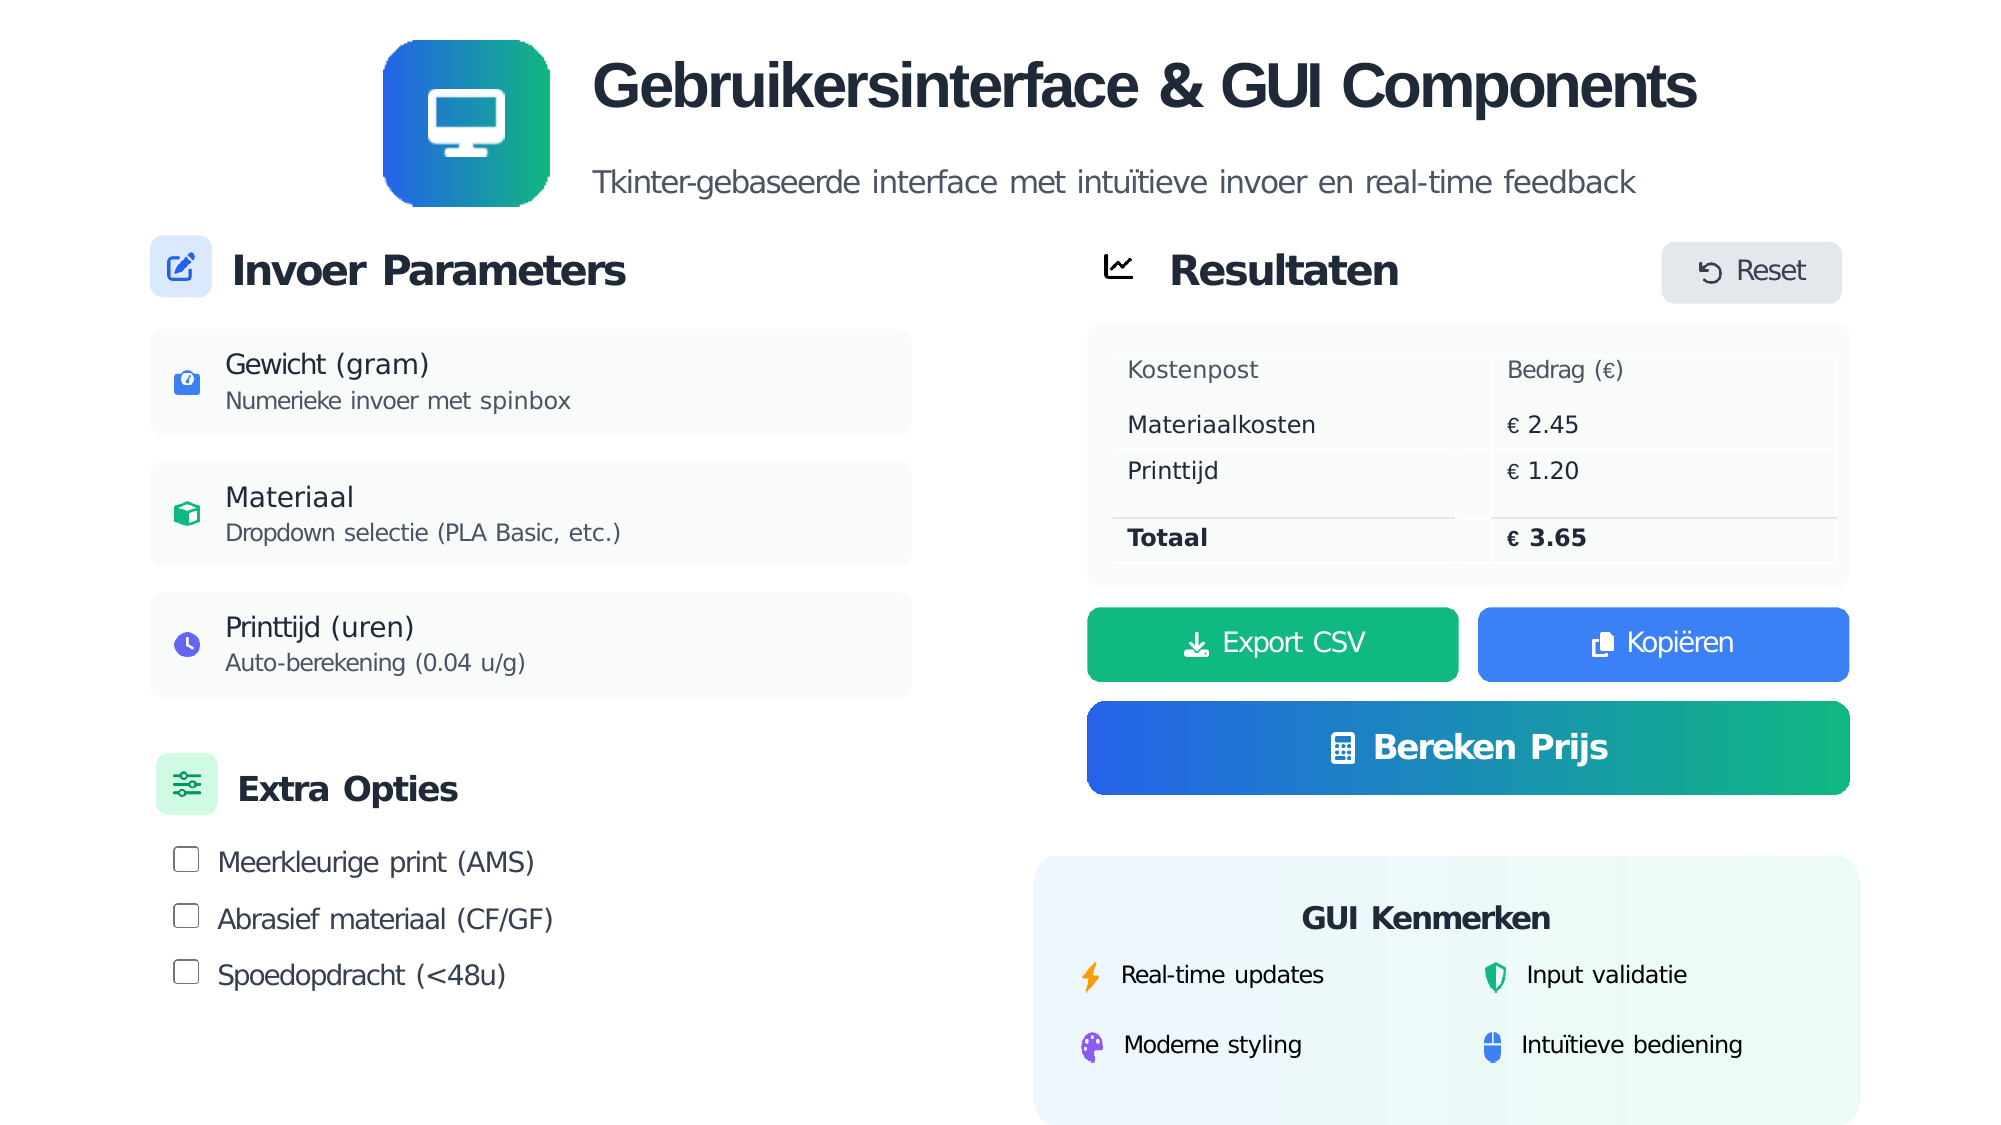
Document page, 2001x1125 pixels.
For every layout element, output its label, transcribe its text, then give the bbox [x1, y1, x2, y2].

table_cell € 1.20 [1493, 451, 1835, 517]
table_cell [1457, 451, 1491, 517]
picture [174, 632, 200, 657]
text_box [1087, 607, 1459, 682]
text_box [155, 753, 218, 815]
picture [1592, 632, 1614, 657]
text_box Meerkleurige print (AMS) [215, 842, 644, 879]
text_box Spoedopdracht (<48u) [215, 955, 579, 992]
picture [174, 370, 200, 395]
text_box [150, 235, 212, 298]
table_cell [1457, 519, 1491, 562]
picture [167, 252, 195, 281]
text_box Bereken Prijs [1370, 722, 1713, 767]
text_box Printtijd (uren) Auto-berekening (0.04 u/g) [222, 602, 856, 677]
picture [173, 903, 199, 928]
text_box Gewicht (gram) Numerieke invoer met spinbox Materiaal Dropdown selectie (PLA Basic, etc.) [222, 339, 886, 547]
table_cell Totaal [1113, 519, 1455, 562]
picture [173, 959, 199, 984]
text_box [150, 329, 912, 436]
picture [383, 40, 550, 207]
picture [173, 771, 201, 797]
picture [174, 501, 200, 526]
text_box Real-time updates [1118, 956, 1388, 989]
text_box Tkinter-gebaseerde interface met intuïtieve invoer en real-time feedback [590, 160, 1890, 200]
text_box Resultaten [1166, 240, 1742, 294]
text_box Kopiëren [1624, 622, 1738, 659]
text_box Intuïtieve bediening [1519, 1026, 1772, 1059]
picture [173, 846, 199, 872]
table_header Kostenpost Materiaalkosten [1113, 356, 1455, 449]
text_box [150, 591, 912, 698]
text_box [1087, 323, 1850, 587]
text_box Moderne styling [1121, 1026, 1329, 1059]
text_box Export CSV [1219, 622, 1417, 659]
table_cell € 3.65 [1493, 519, 1835, 562]
text_box Input validatie [1524, 956, 1713, 989]
table_header Bedrag (€) € 2.45 [1493, 356, 1835, 449]
text_box Invoer Parameters [229, 240, 945, 294]
text_box [150, 460, 912, 567]
picture [1699, 262, 1722, 284]
picture [1087, 701, 1850, 795]
title Gebruikersinterface & GUI Components [590, 41, 1919, 118]
picture [1184, 632, 1209, 657]
table_cell Printtijd [1113, 451, 1455, 517]
text_box Reset [1733, 250, 1808, 287]
text_box Abrasief materiaal (CF/GF) [215, 899, 638, 935]
text_box [1478, 607, 1850, 682]
text_box GUI Kenmerken [1299, 895, 1626, 936]
table_header [1457, 356, 1491, 449]
picture [1104, 254, 1133, 279]
text_box [1661, 241, 1843, 304]
picture [1033, 856, 1860, 1125]
text_box Extra Opties [235, 763, 531, 808]
